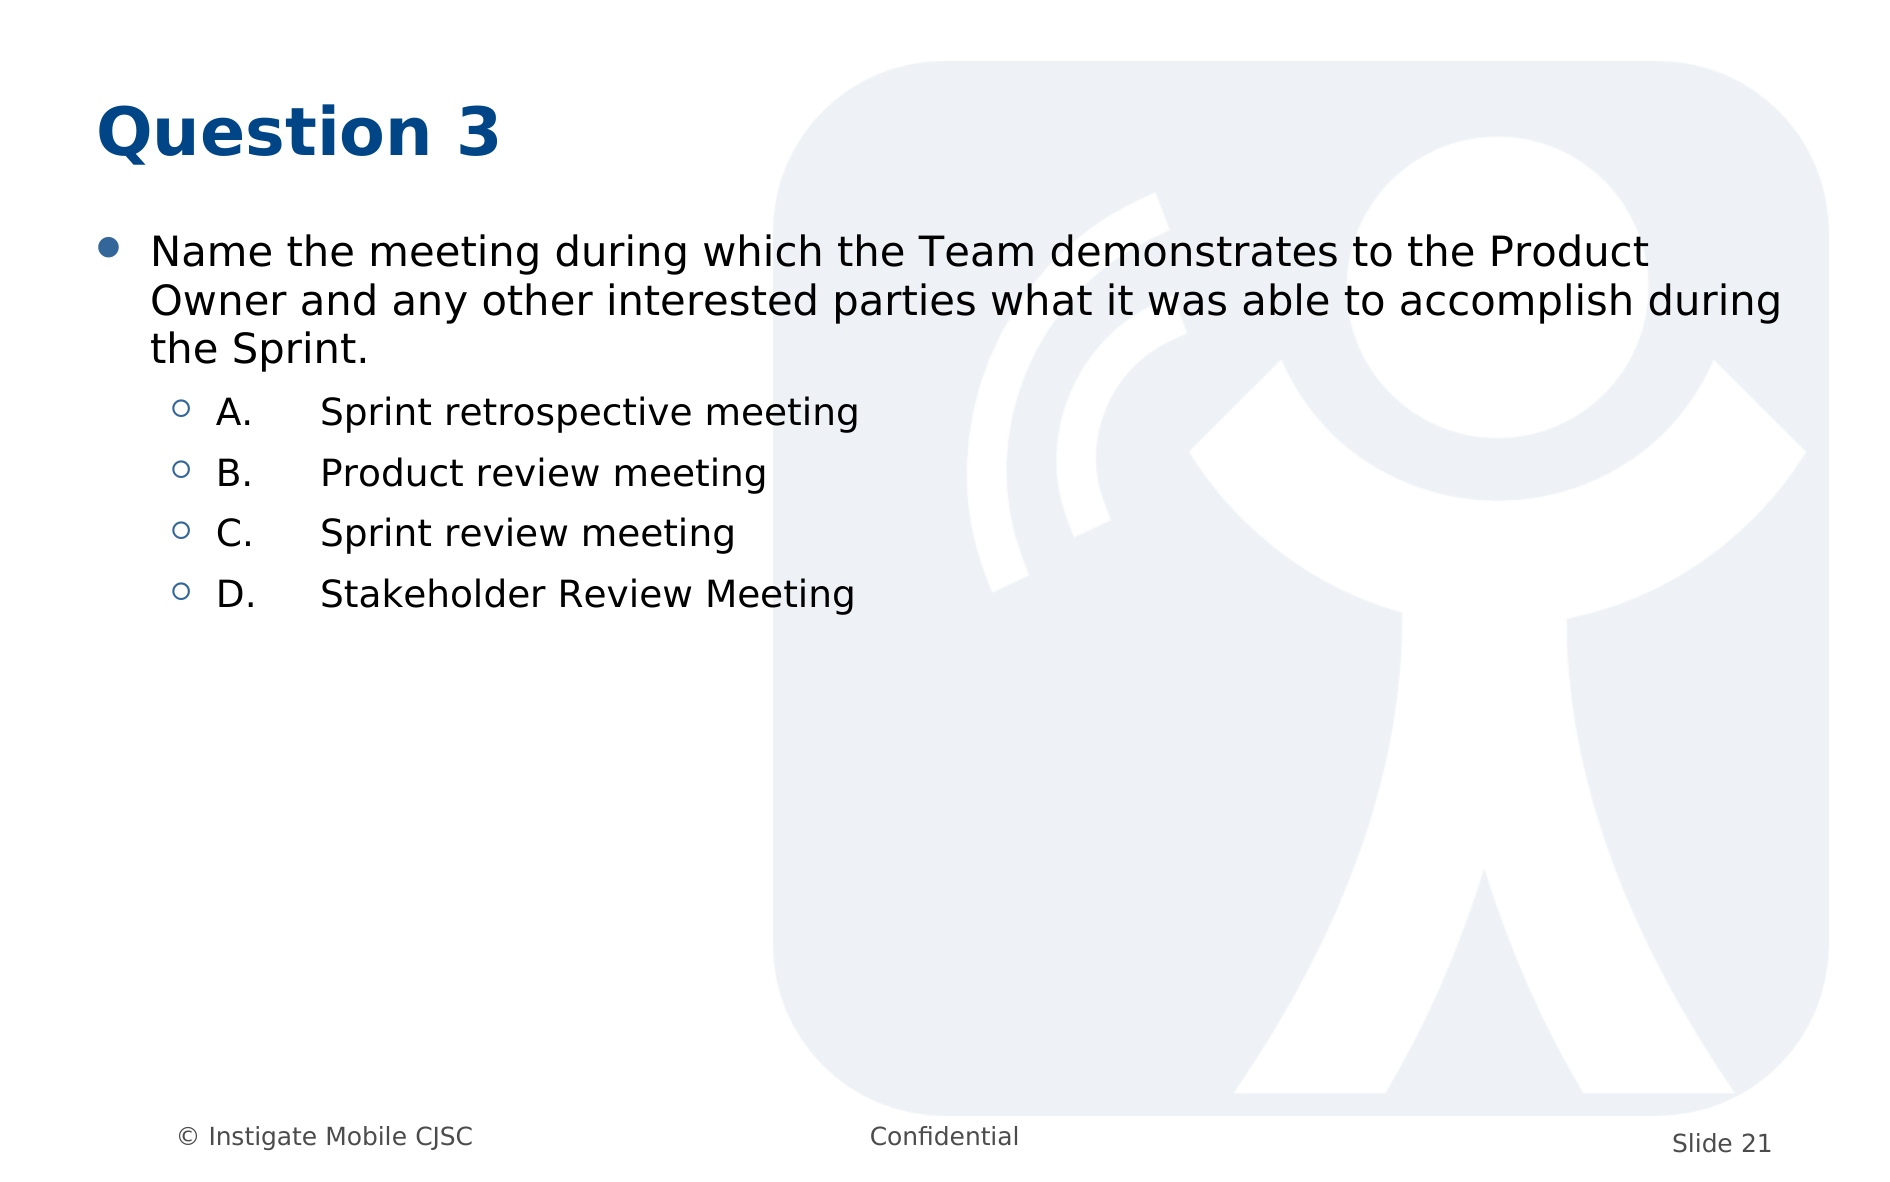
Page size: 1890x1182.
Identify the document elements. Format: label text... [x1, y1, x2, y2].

list Name the meeting during which the Team demonstrates to the Product Owner and any other interested parties what it was able to accomplish during the Sprint. A. Sprint retrospective meeting B. Product review meeting C. Sprint review meeting D. Stakeholder Review Meeting [95, 228, 1795, 914]
title Question 3 [96, 47, 1794, 217]
